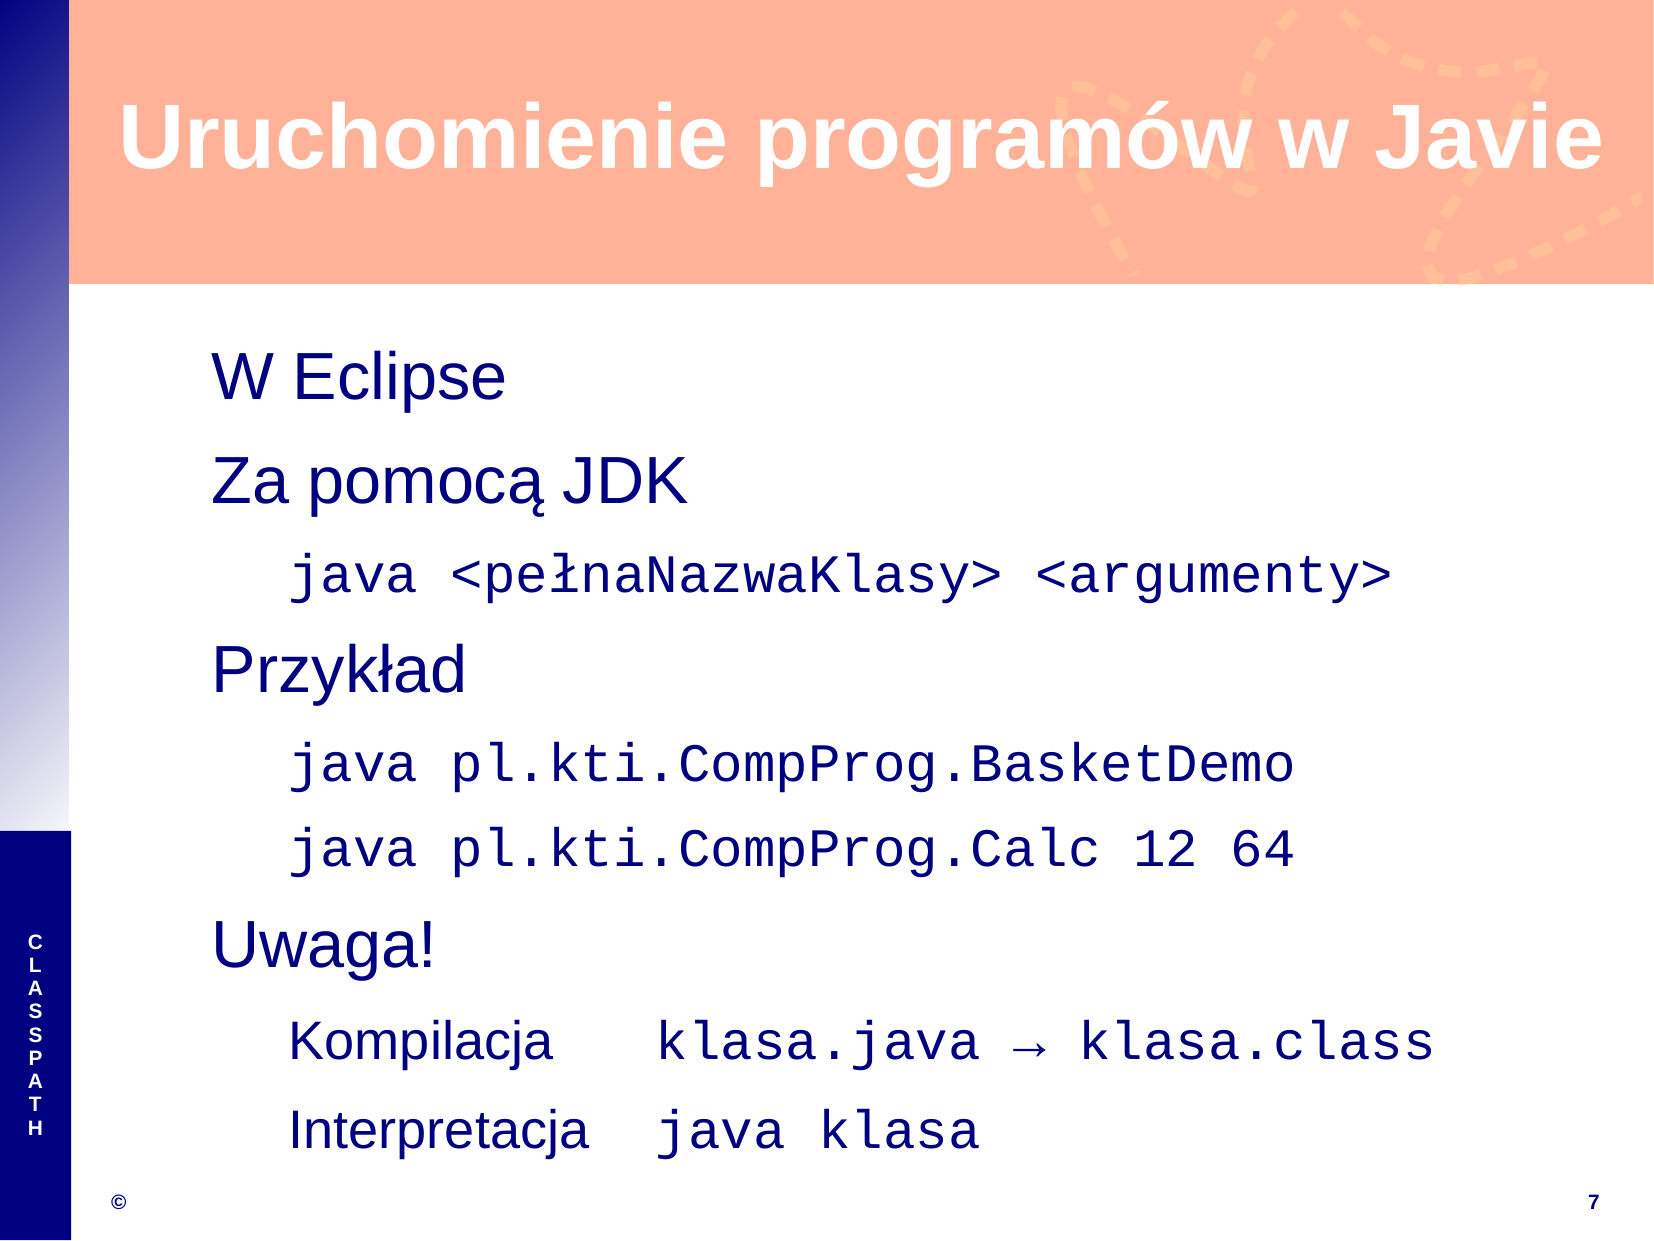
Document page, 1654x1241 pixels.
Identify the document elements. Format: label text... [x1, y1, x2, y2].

list W Eclipse Za pomocą JDK java <pełnaNazwaKlasy> <argumenty> Przykład java pl.kti.CompProg.BasketDemo java pl.kti.CompProg.Calc 12 64 Uwaga! Kompilacja klasa.java → klasa.class Interpretacja java klasa [238, 338, 1486, 1151]
text_box C L A S S P A T H [0, 829, 71, 1241]
title Uruchomienie programów w Javie [70, 33, 1654, 241]
